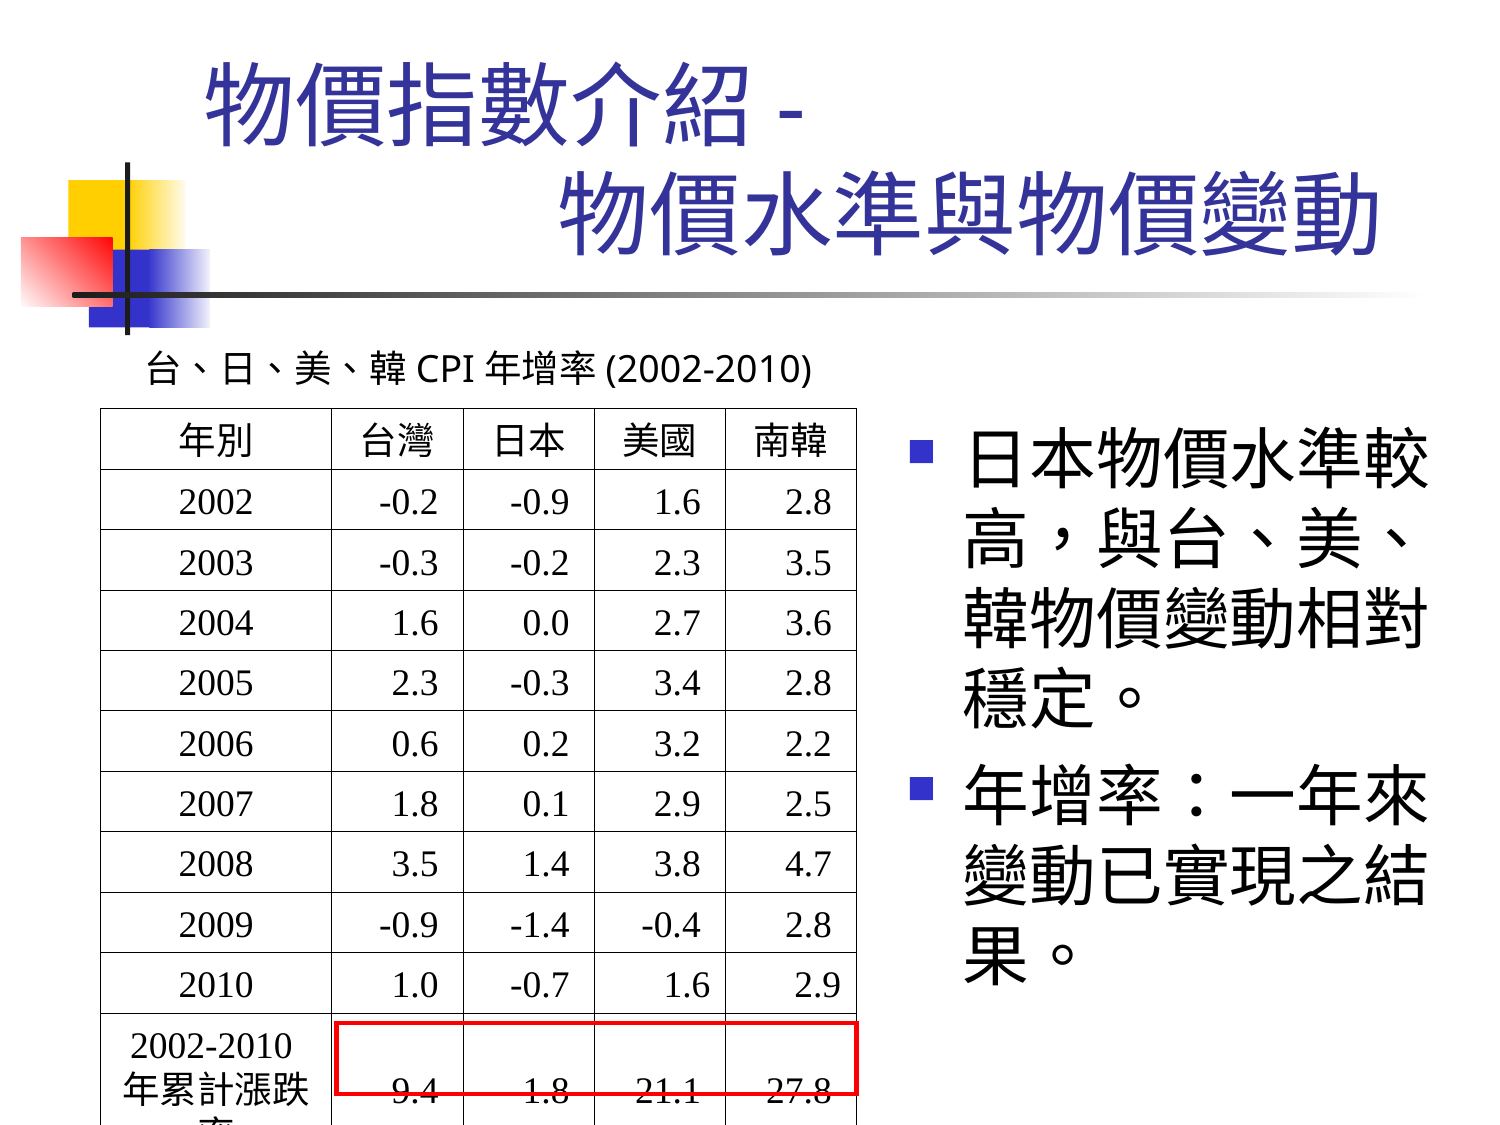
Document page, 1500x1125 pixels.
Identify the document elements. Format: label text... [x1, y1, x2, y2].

table_cell 2002-2010年累計漲跌率 [101, 1014, 331, 1125]
table_cell -1.8 [464, 1014, 594, 1021]
text_box 台、日、美、韓CPI年增率(2002-2010) [100, 336, 857, 398]
table_cell 9.4 [332, 1014, 463, 1125]
table_cell 0.0 [464, 591, 594, 650]
table_cell 2.5 [726, 772, 856, 831]
table_cell 3.2 [595, 711, 725, 771]
table_cell 2.9 [726, 953, 856, 1013]
table_cell -1.8 [464, 1096, 594, 1125]
table_cell 2.8 [726, 470, 856, 529]
table_cell 2.3 [332, 651, 463, 710]
table_cell -0.9 [332, 893, 463, 952]
table_cell 2005 [101, 651, 331, 710]
table_cell 3.8 [595, 832, 725, 892]
table_header 年別 [101, 409, 331, 469]
table_cell 27.8 [726, 1096, 856, 1125]
list 日本物價水準較高，與台、美、韓物價變動相對穩定。 年增率：一年來變動已實現之結果。 [891, 408, 1459, 1084]
table_cell 2010 [101, 953, 331, 1013]
table_cell 2.2 [726, 711, 856, 771]
table_cell 2.8 [726, 651, 856, 710]
table_cell 3.5 [726, 530, 856, 590]
table_cell 1.6 [332, 591, 463, 650]
table_cell 21.1 [595, 1014, 725, 1021]
table_cell 2008 [101, 832, 331, 892]
table_cell 27.8 [726, 1014, 856, 1021]
table_cell 2003 [101, 530, 331, 590]
table_cell 1.0 [332, 953, 463, 1013]
table_cell 2.3 [595, 530, 725, 590]
table_cell 0.1 [464, 772, 594, 831]
table_cell 3.4 [595, 651, 725, 710]
table_header 日本 [464, 409, 594, 469]
table_cell 2006 [101, 711, 331, 771]
table_cell 21.1 [595, 1096, 725, 1125]
table_cell 21.1 [595, 1025, 725, 1092]
table_cell -0.3 [332, 530, 463, 590]
title 物價指數介紹- 物價水準與物價變動 [188, 35, 1468, 276]
table_cell 3.5 [332, 832, 463, 892]
table_cell 27.8 [726, 1025, 854, 1092]
table_header 美國 [595, 409, 725, 469]
table_cell 2004 [101, 591, 331, 650]
table_cell 2007 [101, 772, 331, 831]
table_cell -0.4 [595, 893, 725, 952]
table_cell -0.2 [464, 530, 594, 590]
table_header 南韓 [726, 409, 856, 469]
table_cell 0.2 [464, 711, 594, 771]
table_cell 1.4 [464, 832, 594, 892]
table_cell 1.6 [595, 953, 725, 1013]
table_cell -1.4 [464, 893, 594, 952]
table_cell -0.2 [332, 470, 463, 529]
table_cell 1.8 [332, 772, 463, 831]
table_cell -0.3 [464, 651, 594, 710]
table_cell 9.4 [424, 1083, 431, 1092]
table_cell 9.4 [396, 1080, 405, 1091]
table_cell -1.8 [464, 1025, 594, 1092]
table_cell 2.8 [726, 893, 856, 952]
table_cell 0.6 [332, 711, 463, 771]
table_cell 4.7 [726, 832, 856, 892]
table_cell 2.9 [595, 772, 725, 831]
table_cell 2002 [101, 470, 331, 529]
table_cell 9.4 [339, 1025, 463, 1092]
table_cell -0.7 [464, 953, 594, 1013]
table_cell 2009 [101, 893, 331, 952]
table_cell 3.6 [726, 591, 856, 650]
table_cell 2.7 [595, 591, 725, 650]
table_cell -0.9 [464, 470, 594, 529]
table_header 台灣 [332, 409, 463, 469]
table_cell 1.6 [595, 470, 725, 529]
